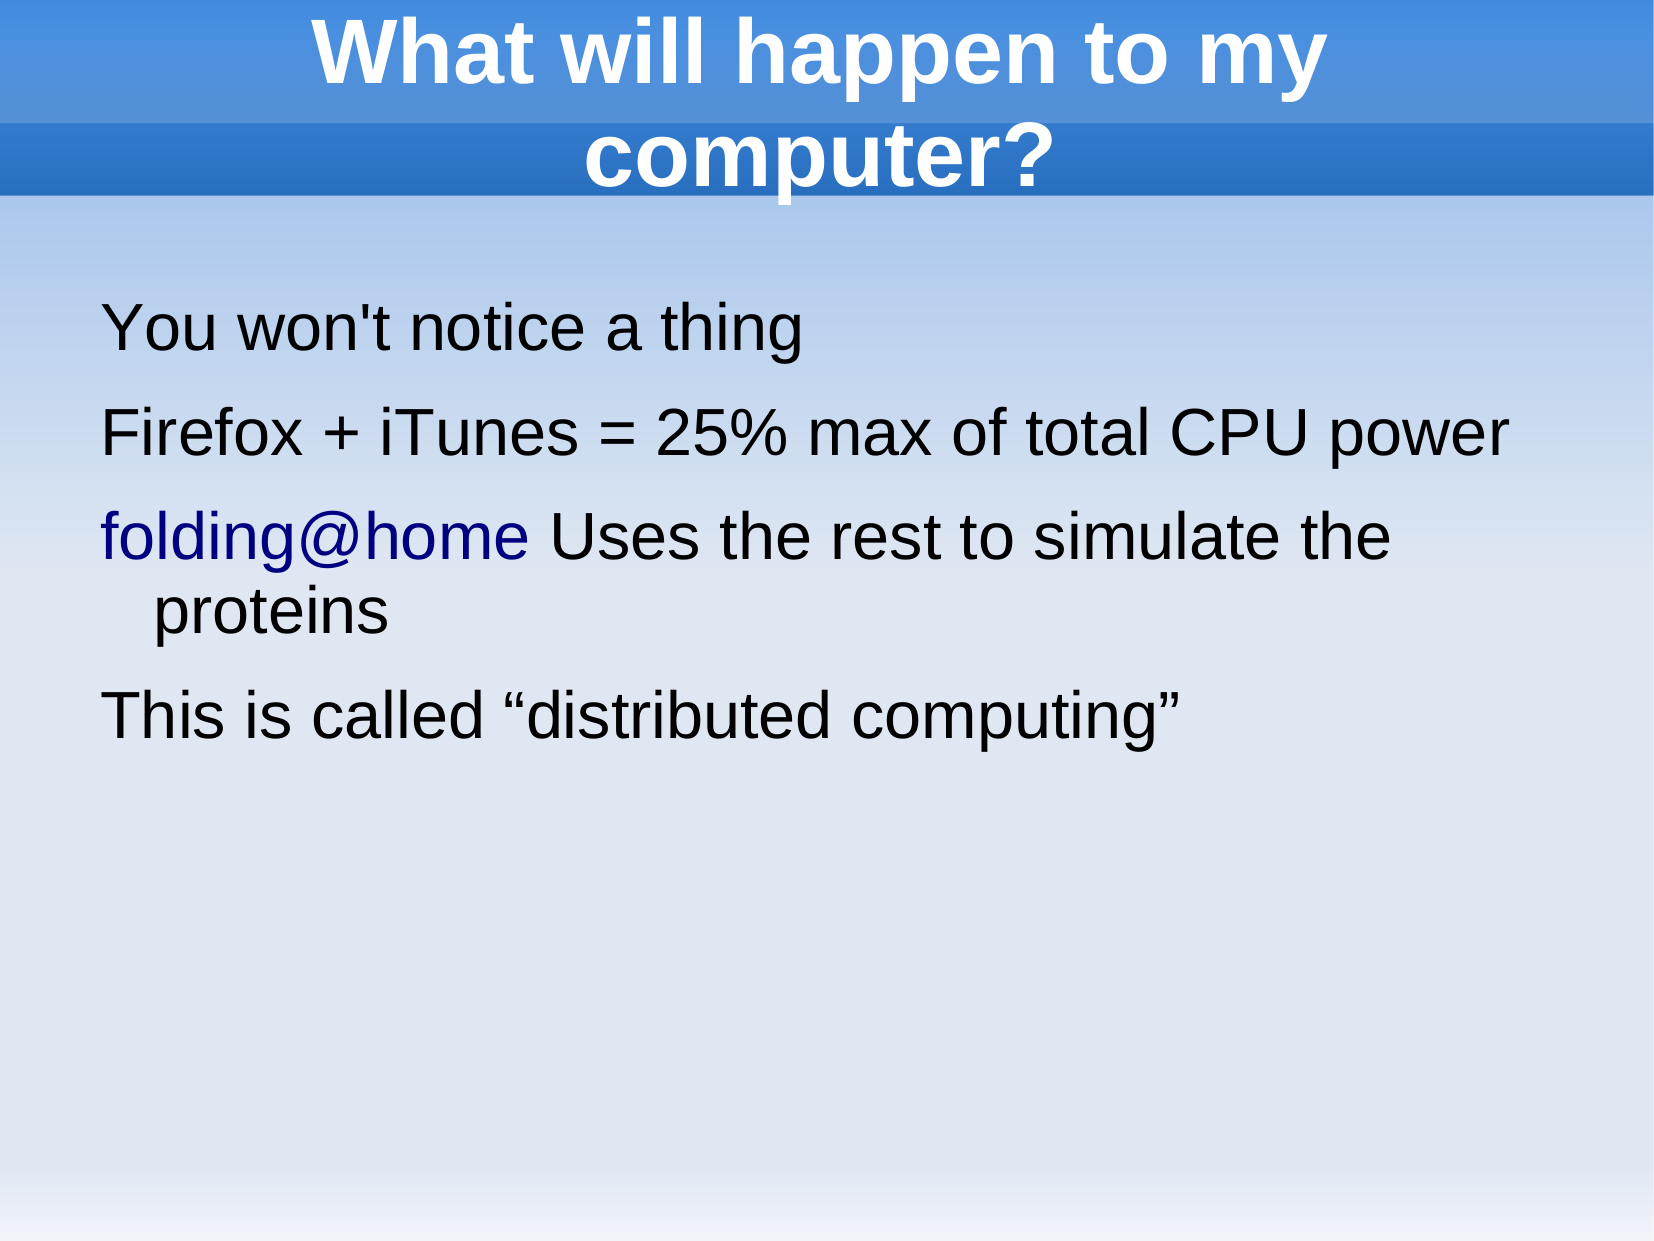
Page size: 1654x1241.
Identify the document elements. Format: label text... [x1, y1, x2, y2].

picture [0, 0, 1654, 1241]
list You won't notice a thing Firefox + iTunes = 25% max of total CPU power folding@home Uses the rest to simulate the proteins This is called “distributed computing” [82, 290, 1571, 1109]
title What will happen to my computer? [76, 0, 1565, 222]
